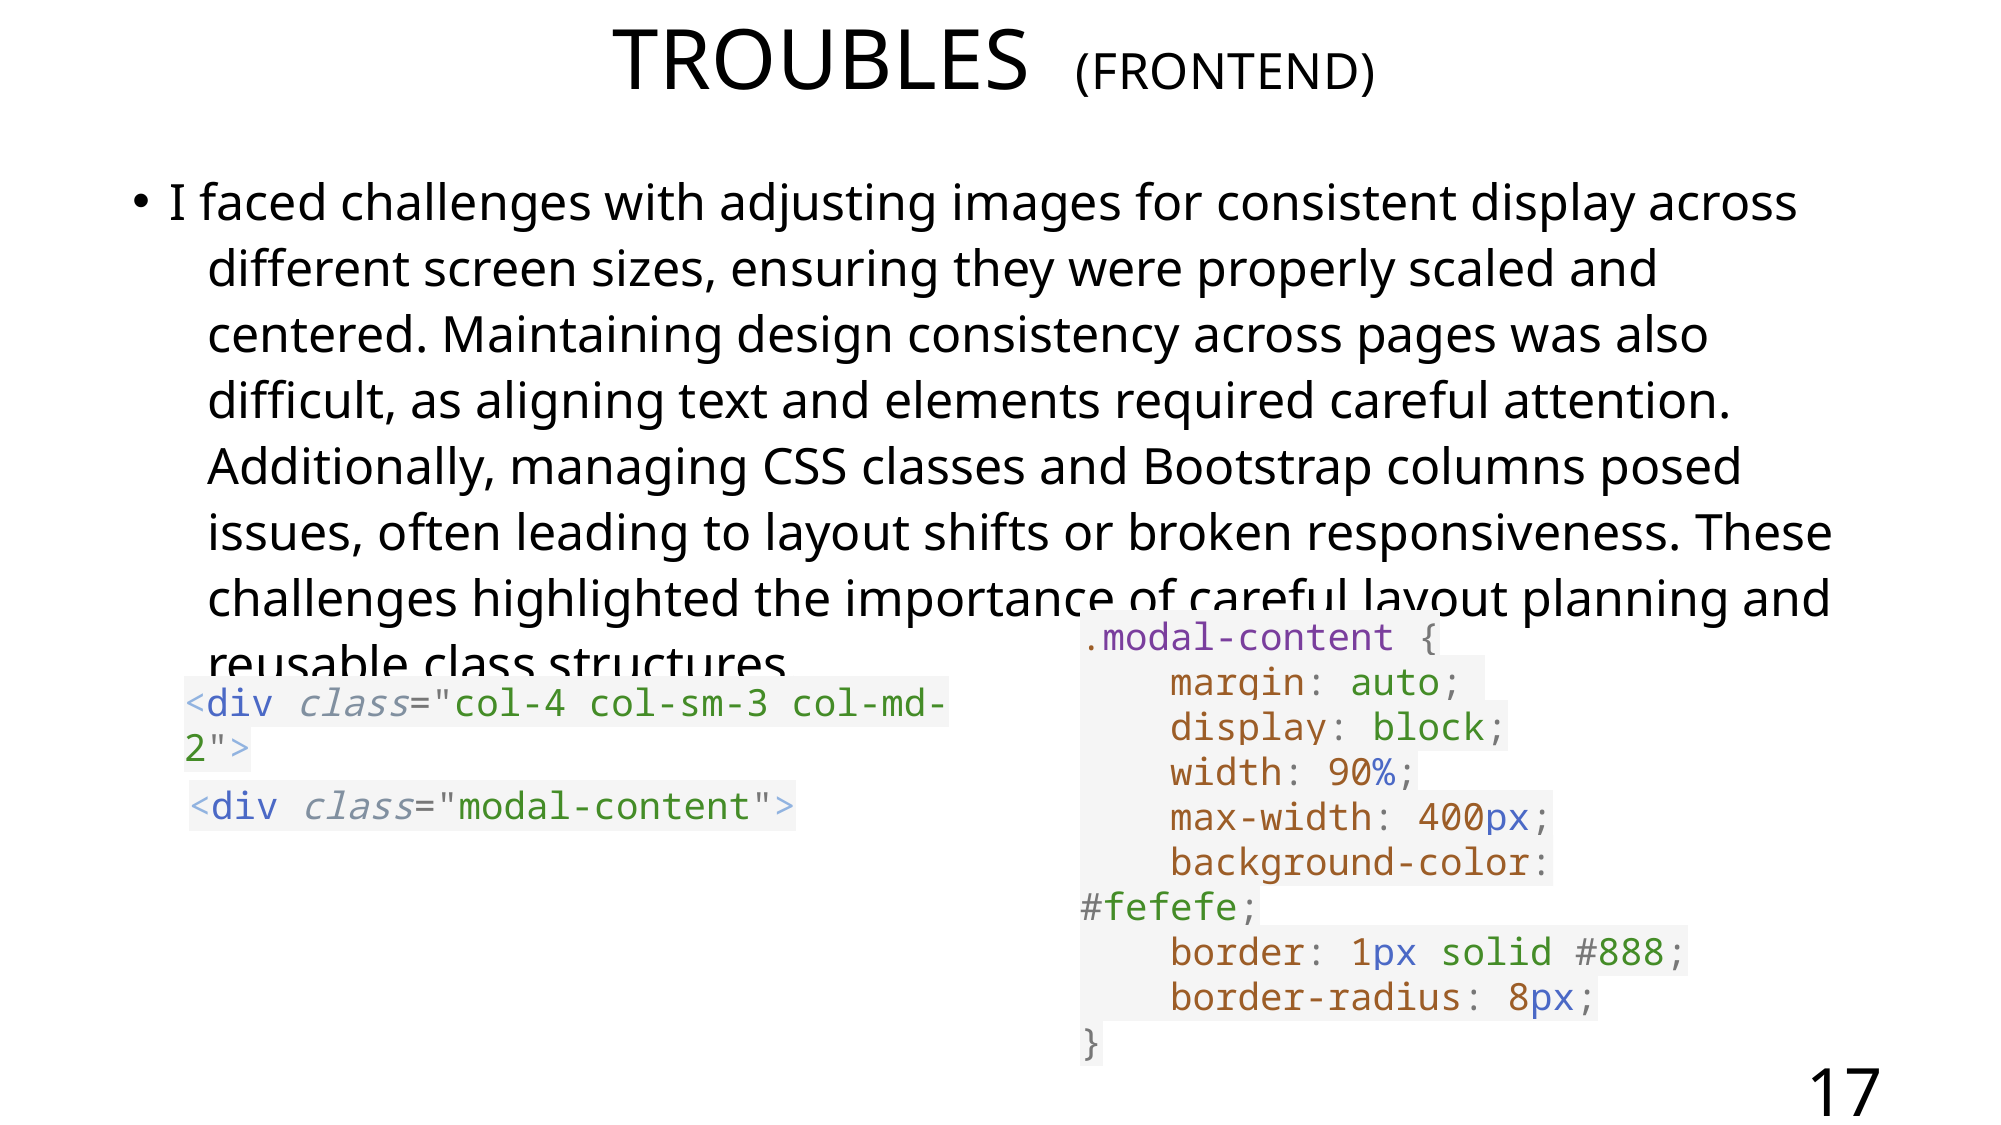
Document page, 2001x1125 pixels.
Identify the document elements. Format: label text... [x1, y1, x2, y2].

text_box <div class="col-4 col-sm-3 col-md-2"> [168, 671, 997, 732]
text_box .modal-content { margin: auto; display: block; width: 90%; max-width: 400px; background-color: #fefefe; border: 1px solid #888; border-radius: 8px; } [1065, 605, 1747, 1075]
text_box <div class="modal-content"> [173, 774, 829, 836]
list I faced challenges with adjusting images for consistent display across different screen sizes, ensuring they were properly scaled and centered. Maintaining design consistency across pages was also difficult, as aligning text and elements required careful attention. Additionally, managing CSS classes and Bootstrap columns posed issues, often leading to layout shifts or broken responsiveness. These challenges highlighted the importance of careful layout planning and reusable class structures. [117, 156, 1886, 806]
slide_number 22 [1791, 1042, 1902, 1103]
title TROUBLES (FRONTEND) [117, 0, 1872, 156]
